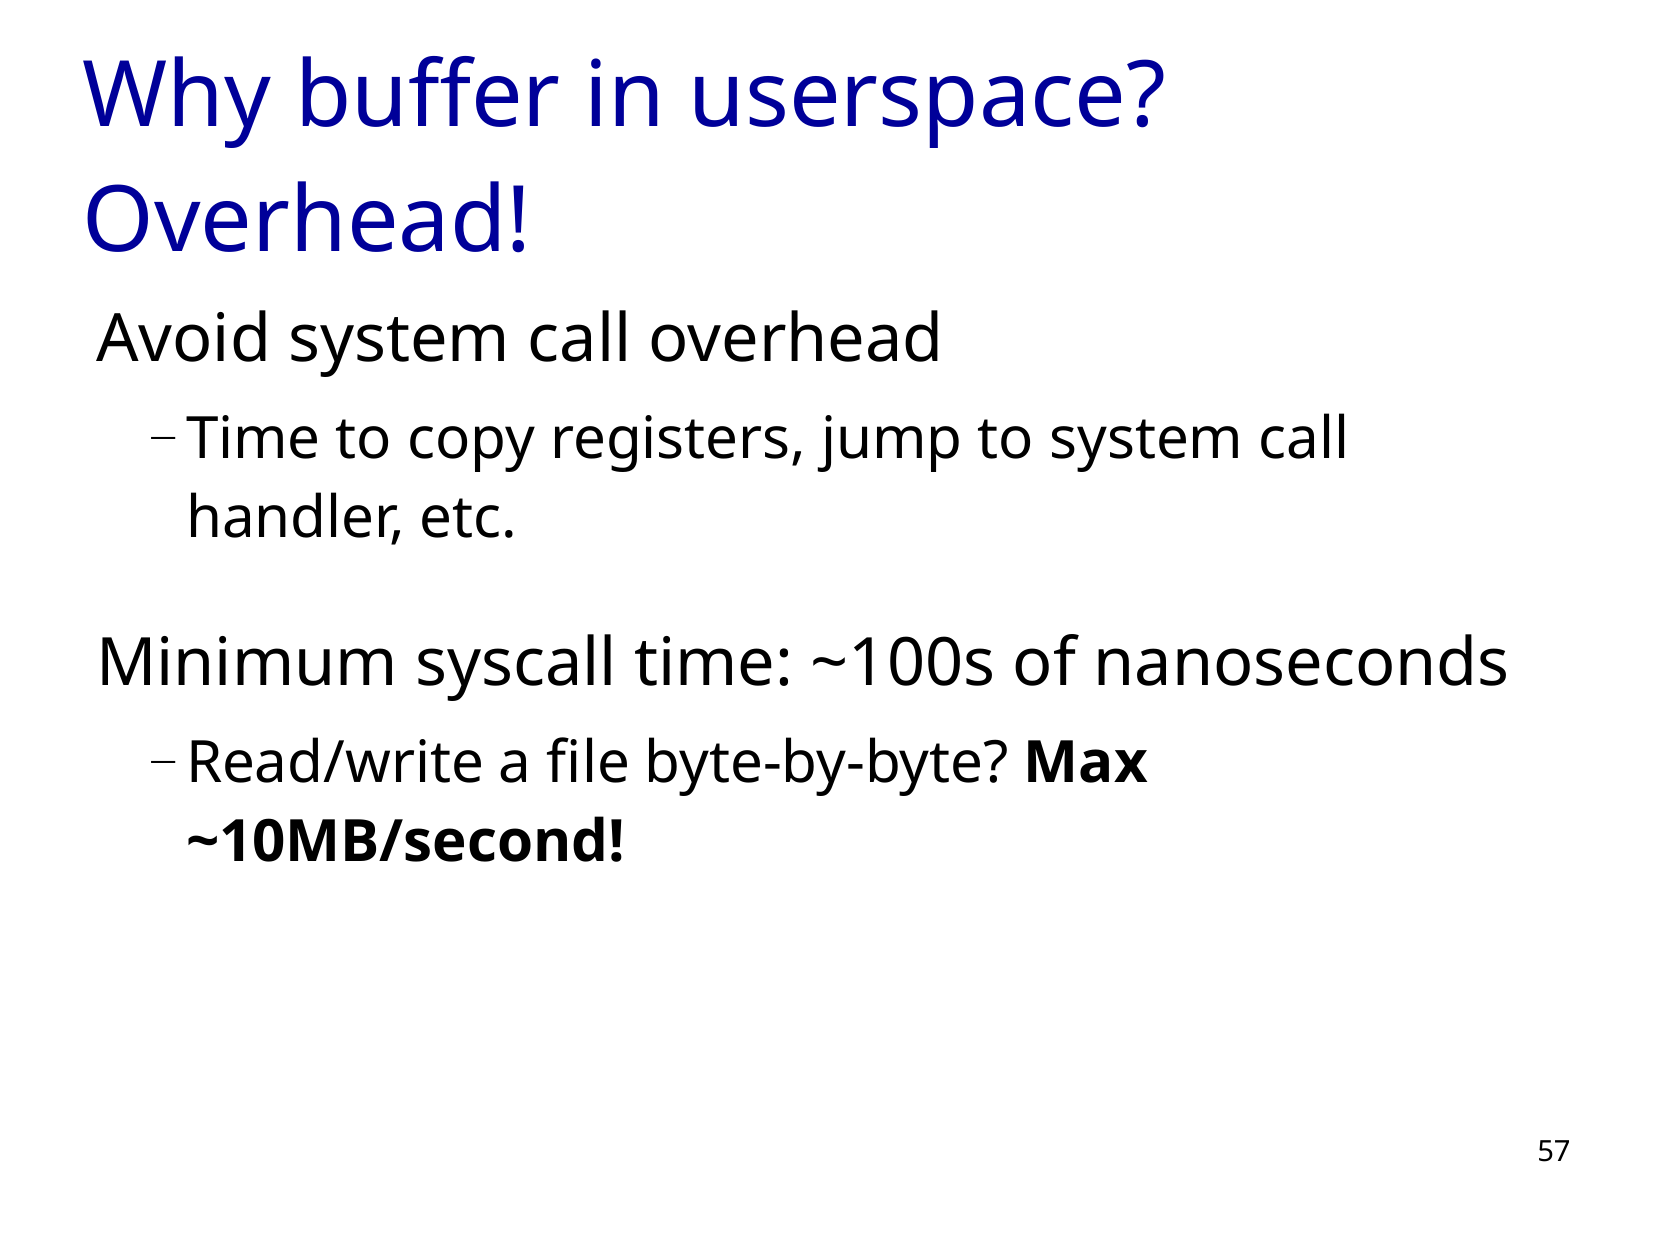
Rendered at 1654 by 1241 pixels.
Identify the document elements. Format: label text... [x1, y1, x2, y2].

list Avoid system call overhead Time to copy registers, jump to system call handler, etc. Minimum syscall time: ~100s of nanoseconds Read/write a file byte-by-byte? Max ~10MB/second! [60, 290, 1571, 1096]
title Why buffer in userspace? Overhead! [82, 49, 1571, 257]
